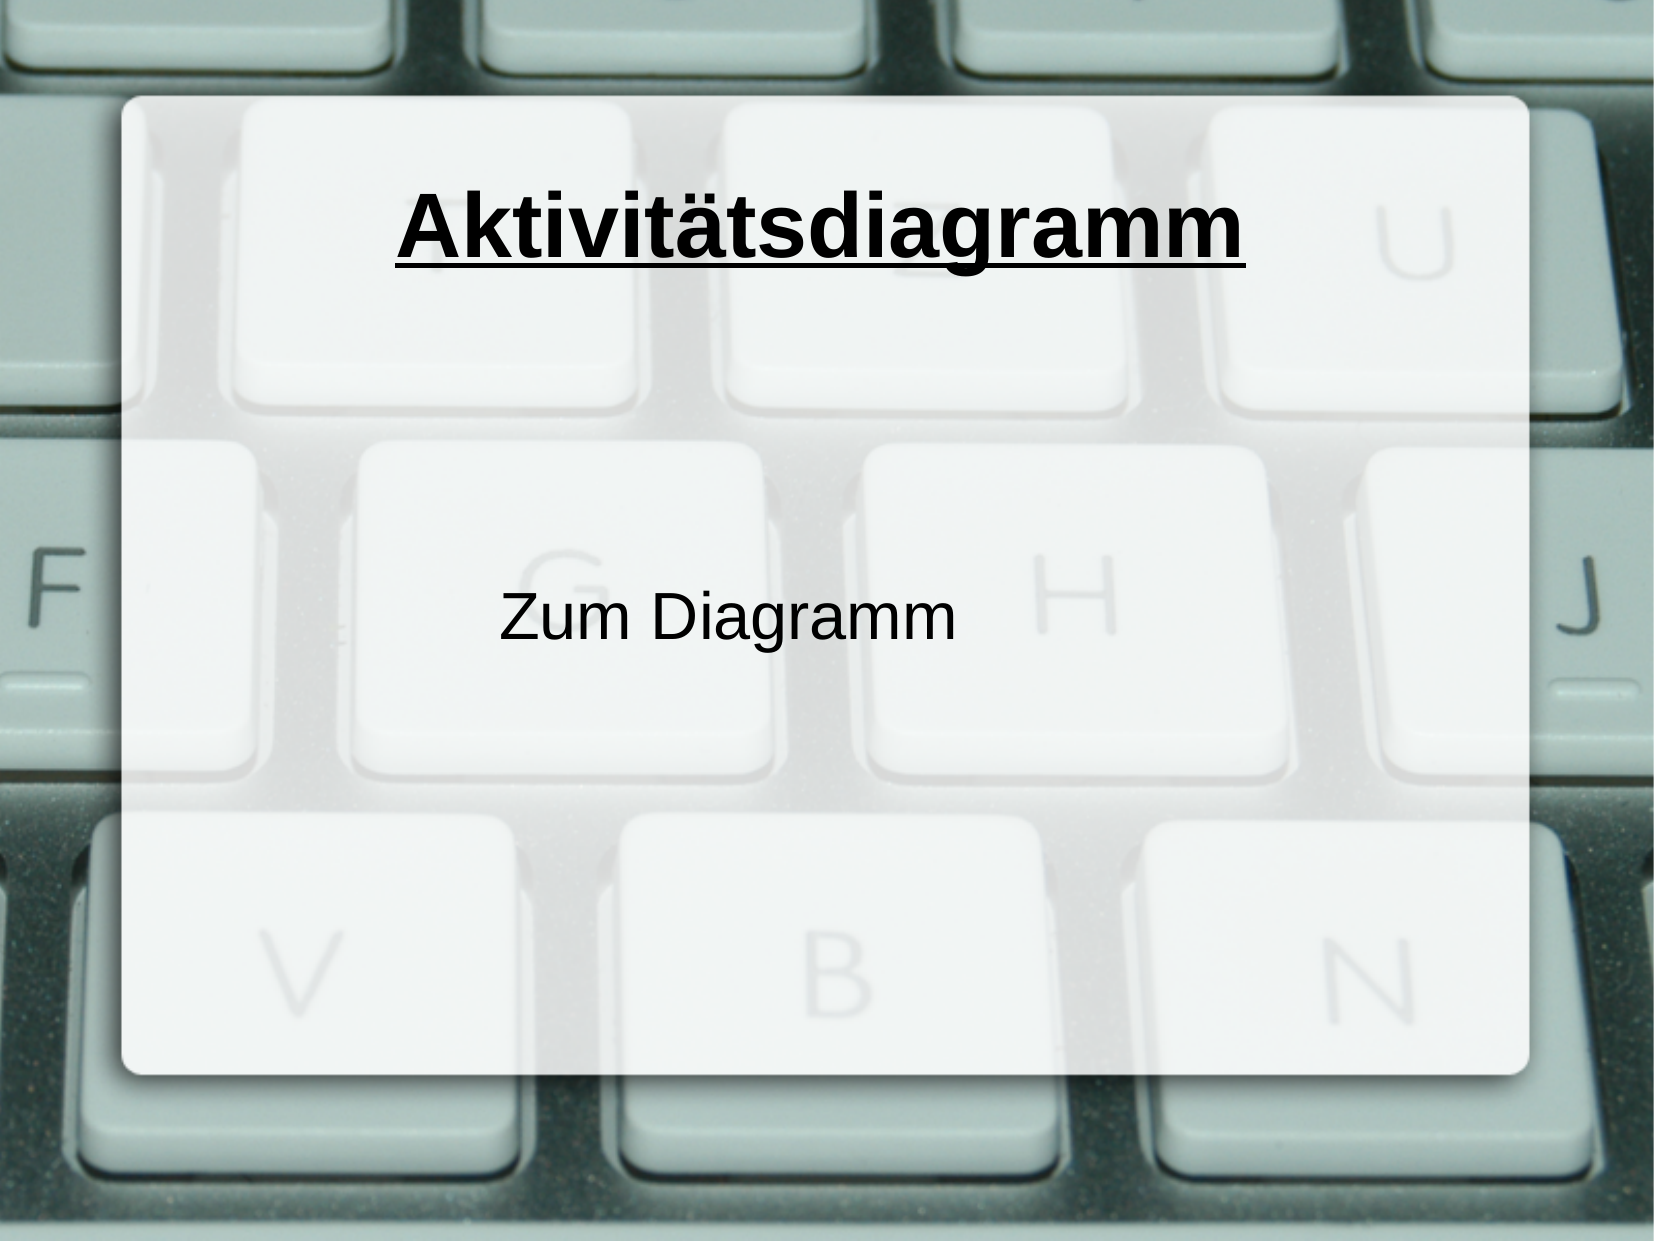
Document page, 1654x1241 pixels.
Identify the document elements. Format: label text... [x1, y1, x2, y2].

picture [0, 0, 1654, 1241]
title Aktivitätsdiagramm [135, 166, 1506, 277]
list Zum Diagramm [147, 354, 1506, 1063]
